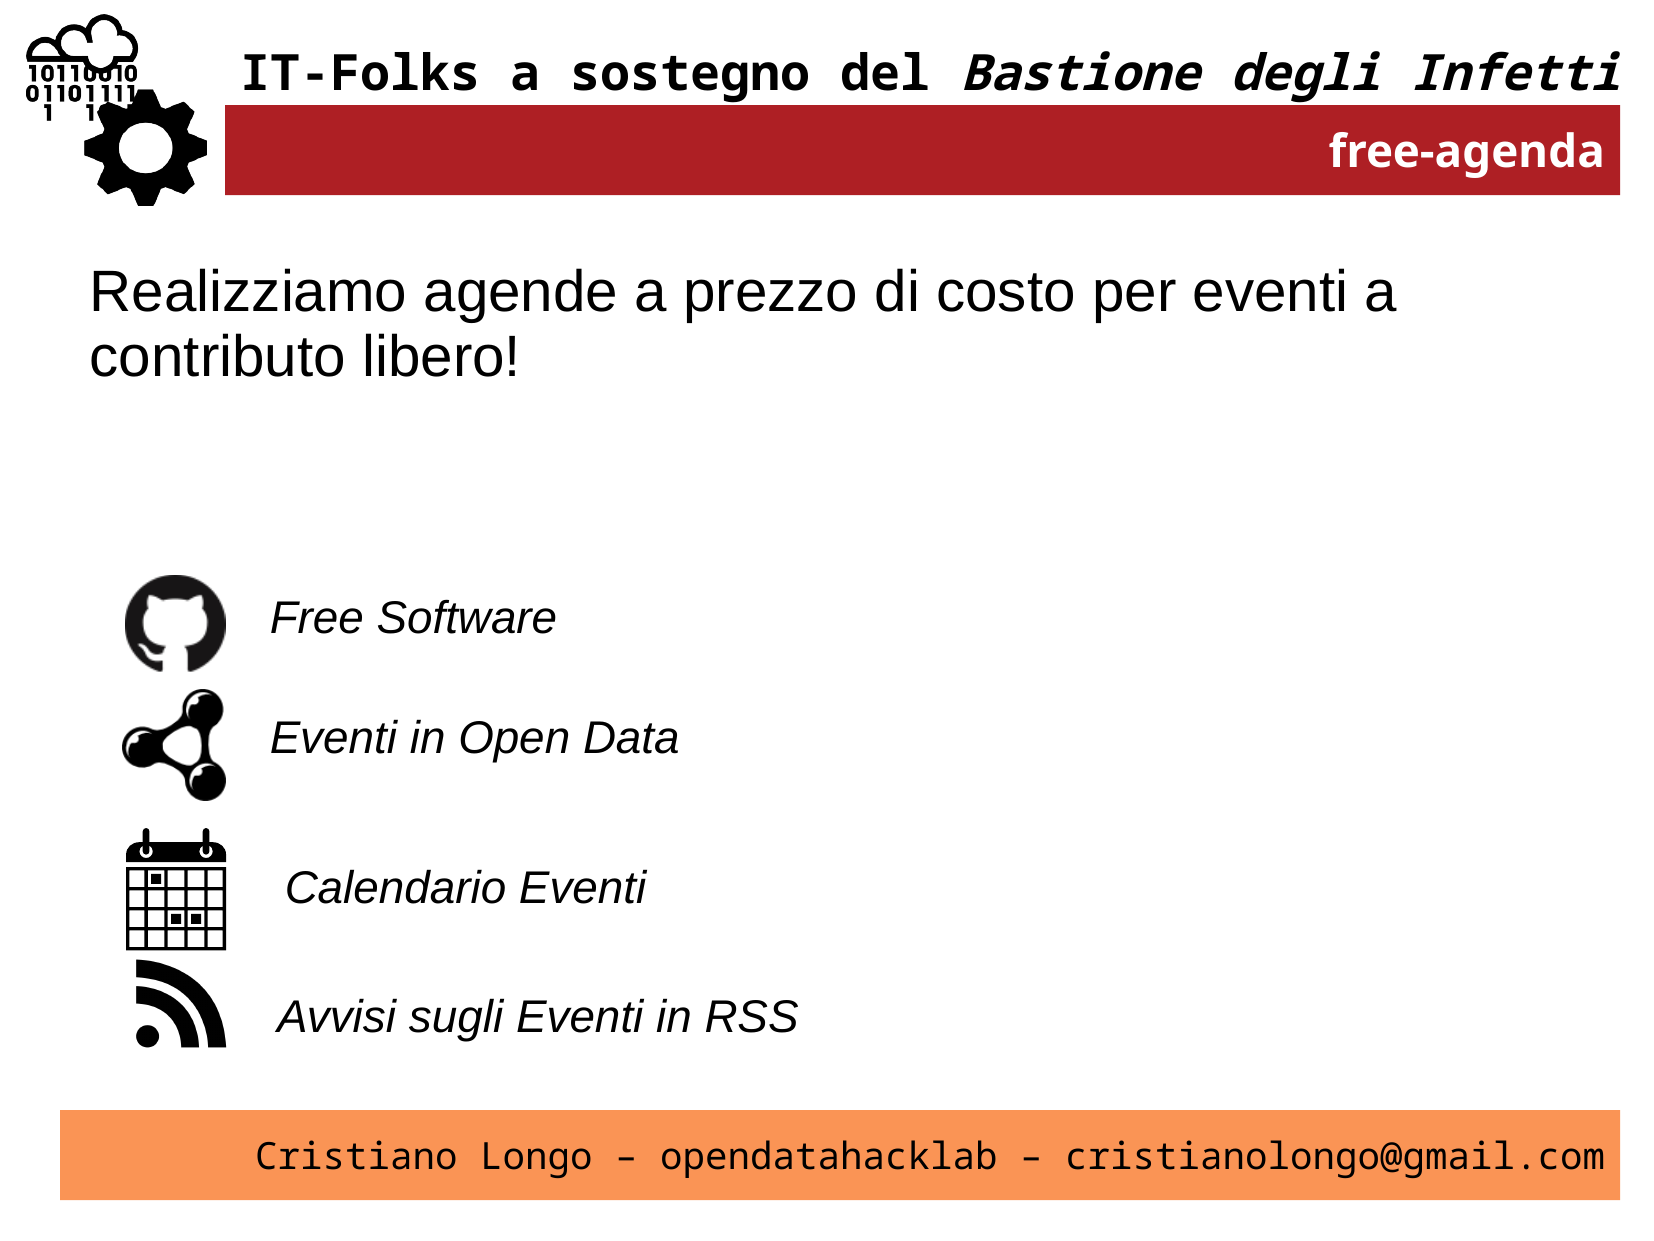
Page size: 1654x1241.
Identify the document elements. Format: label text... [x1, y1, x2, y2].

text_box Avvisi sugli Eventi in RSS [271, 983, 1598, 1051]
picture [26, 14, 207, 206]
text_box Eventi in Open Data [255, 705, 1591, 772]
text_box Free Software [255, 585, 1591, 652]
text_box IT-Folks a sostegno del Bastione degli Infetti [206, 30, 1636, 212]
text_box free-agenda [225, 105, 1621, 196]
text_box Realizziamo agende a prezzo di costo per eventi a contributo libero! [75, 251, 1471, 526]
text_box Cristiano Longo – opendatahacklab – cristianolongo@gmail.com [60, 1110, 1621, 1201]
picture [91, 805, 271, 1094]
picture [125, 575, 226, 676]
text_box Calendario Eventi [270, 855, 1606, 922]
picture [122, 689, 226, 801]
